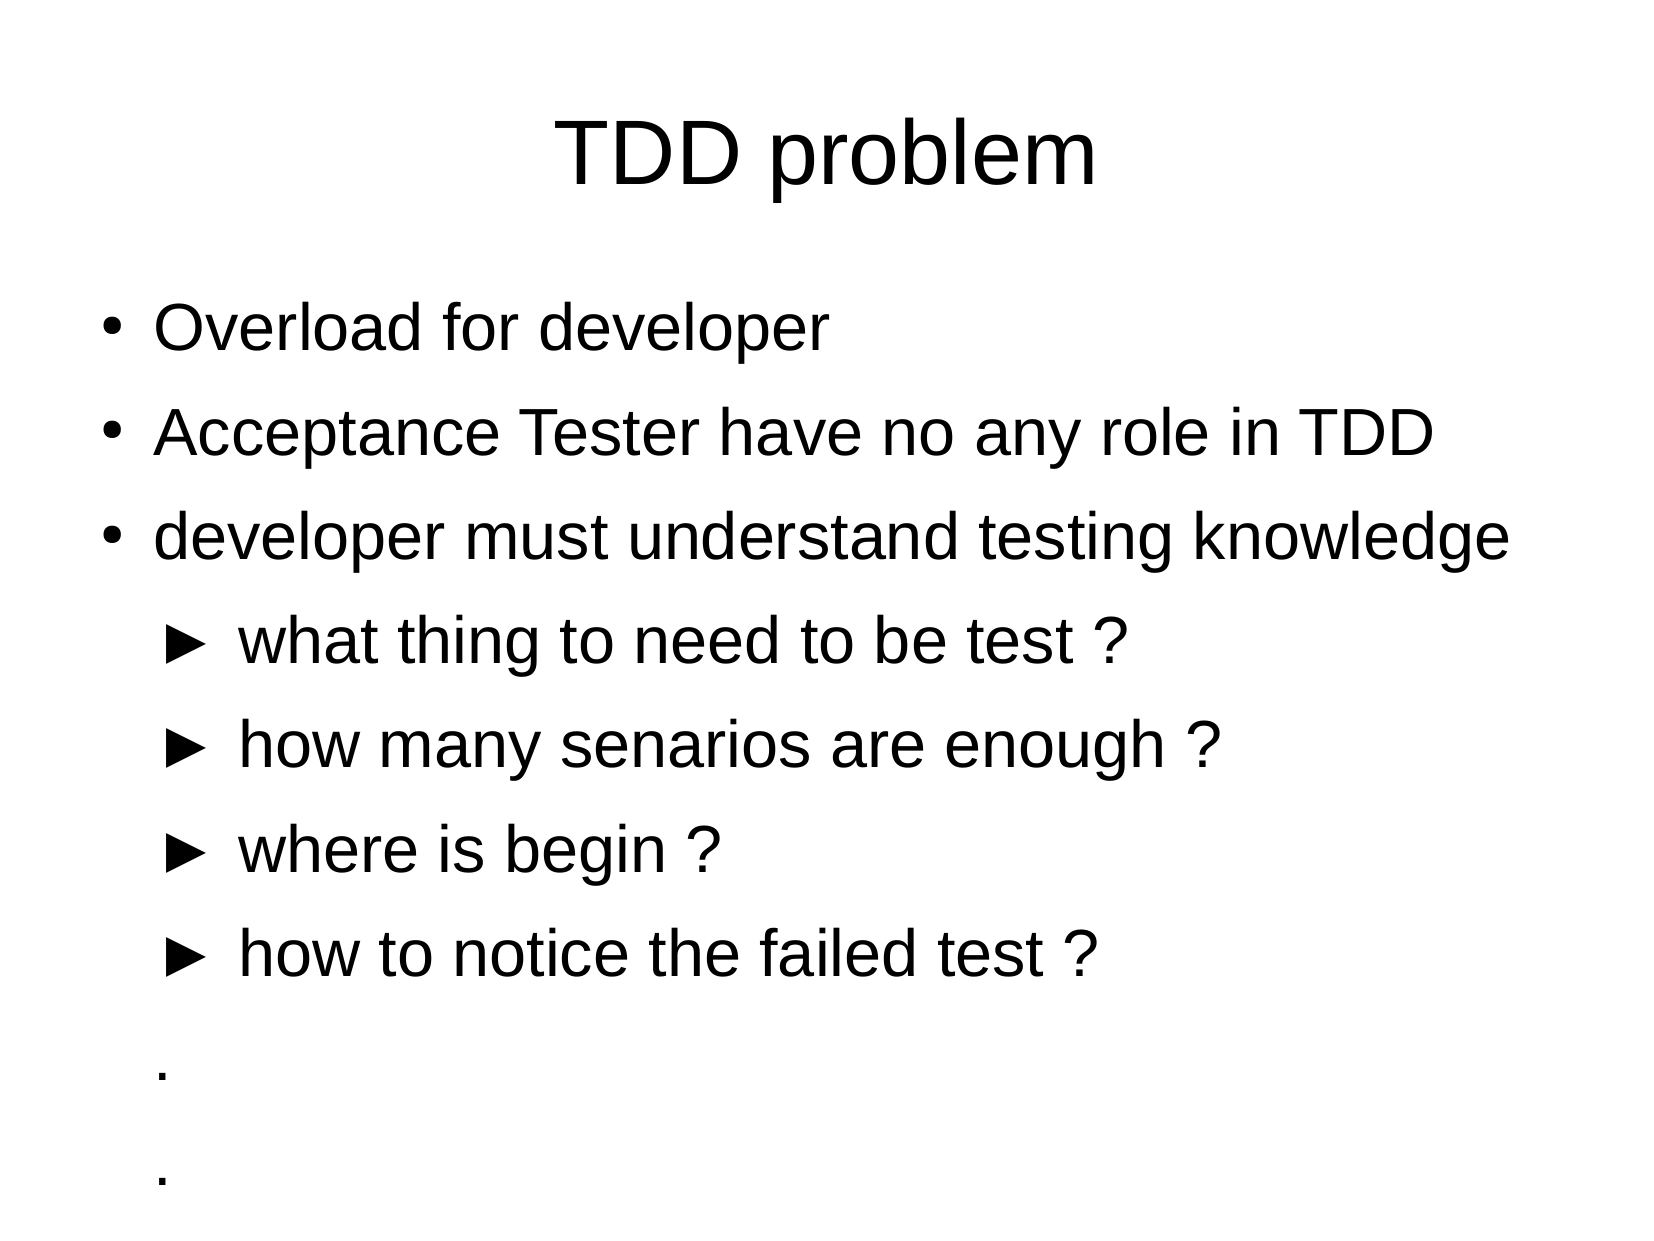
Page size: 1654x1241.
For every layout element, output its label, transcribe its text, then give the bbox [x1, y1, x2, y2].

list Overload for developer Acceptance Tester have no any role in TDD developer must understand testing knowledge ► what thing to need to be test ? ► how many senarios are enough ? ► where is begin ? ► how to notice the failed test ? . . [82, 290, 1571, 1216]
title TDD problem [82, 49, 1571, 257]
